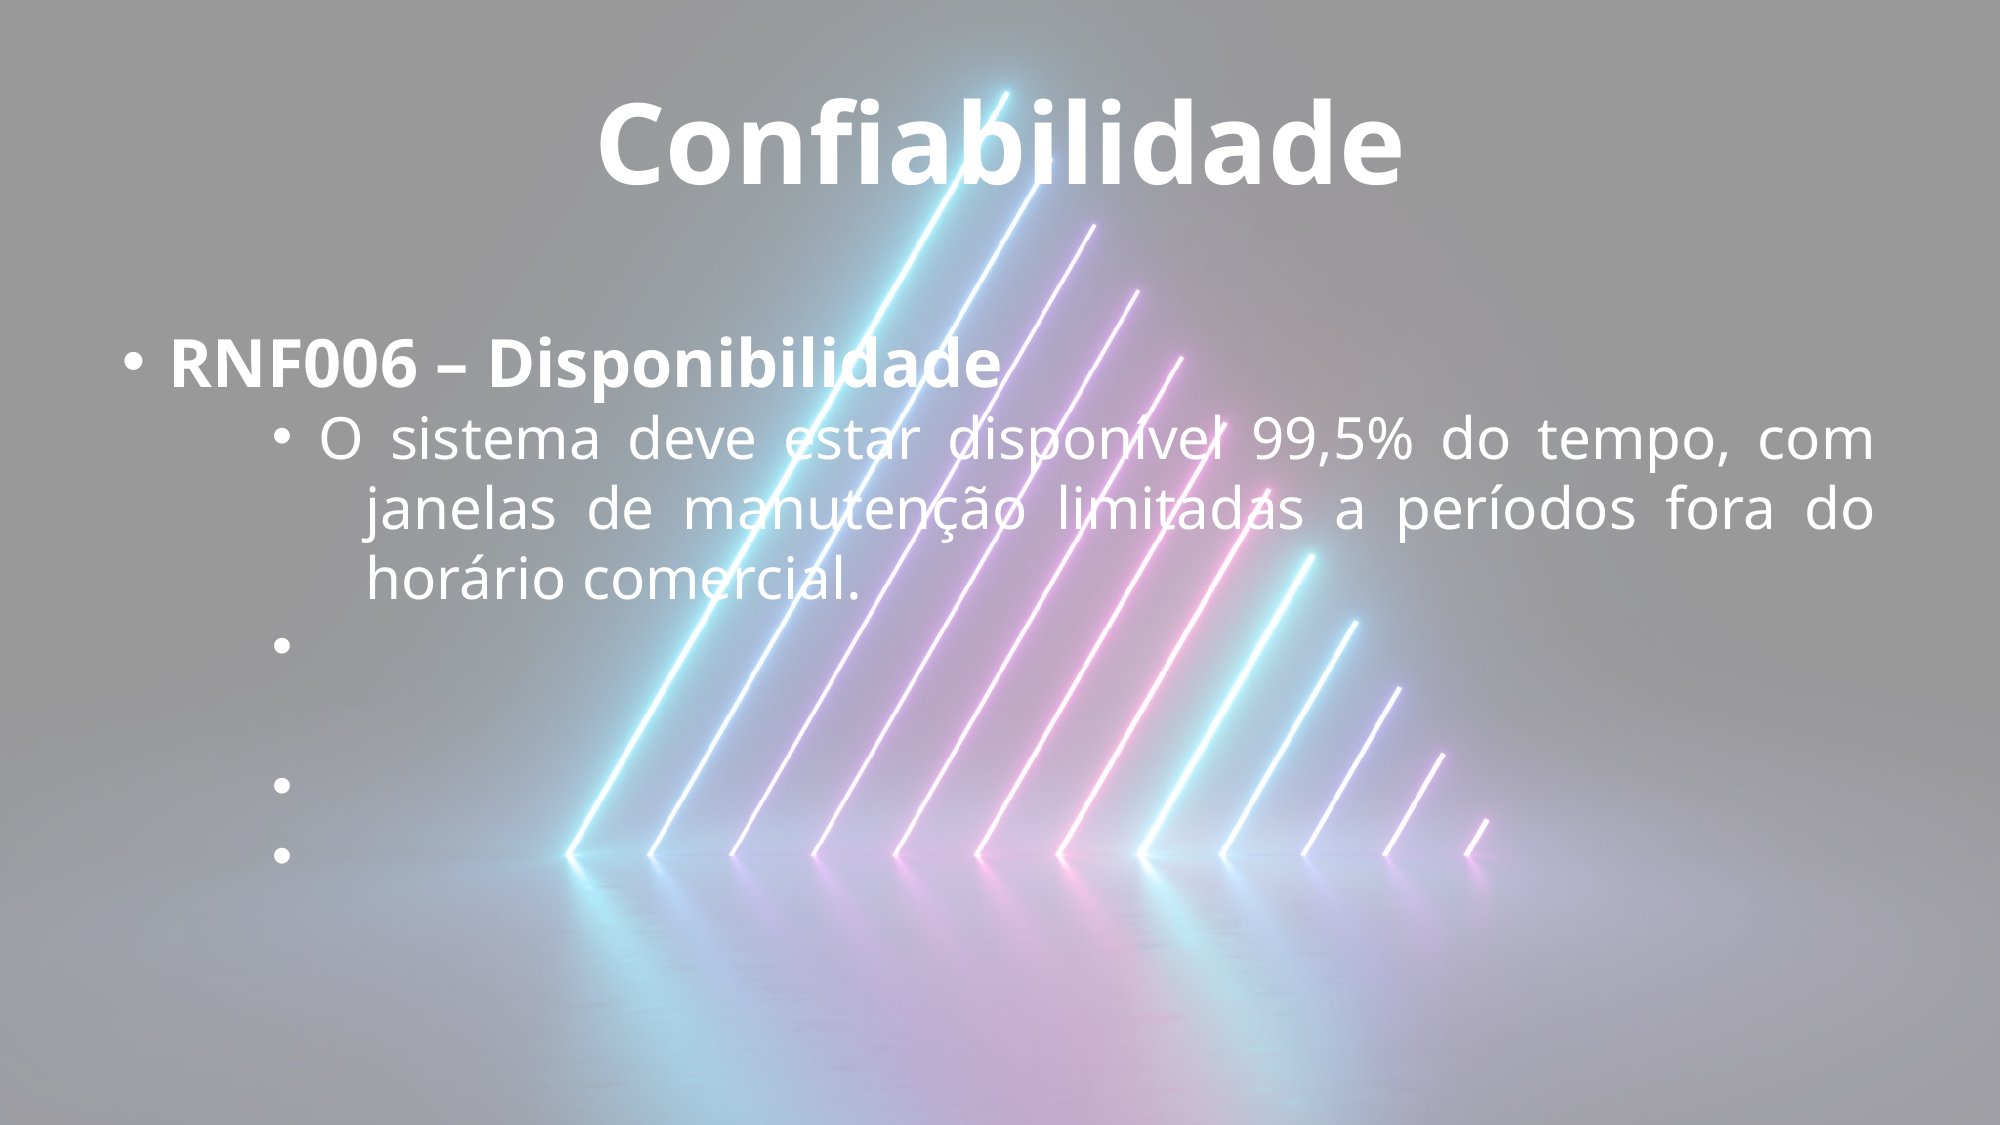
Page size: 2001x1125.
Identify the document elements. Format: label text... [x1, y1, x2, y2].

text_box RNF006 – Disponibilidade O sistema deve estar disponível 99,5% do tempo, com janelas de manutenção limitadas a períodos fora do horário comercial. [106, 313, 1891, 905]
text_box Confiabilidade [284, 64, 1716, 217]
picture [0, 0, 2000, 1125]
